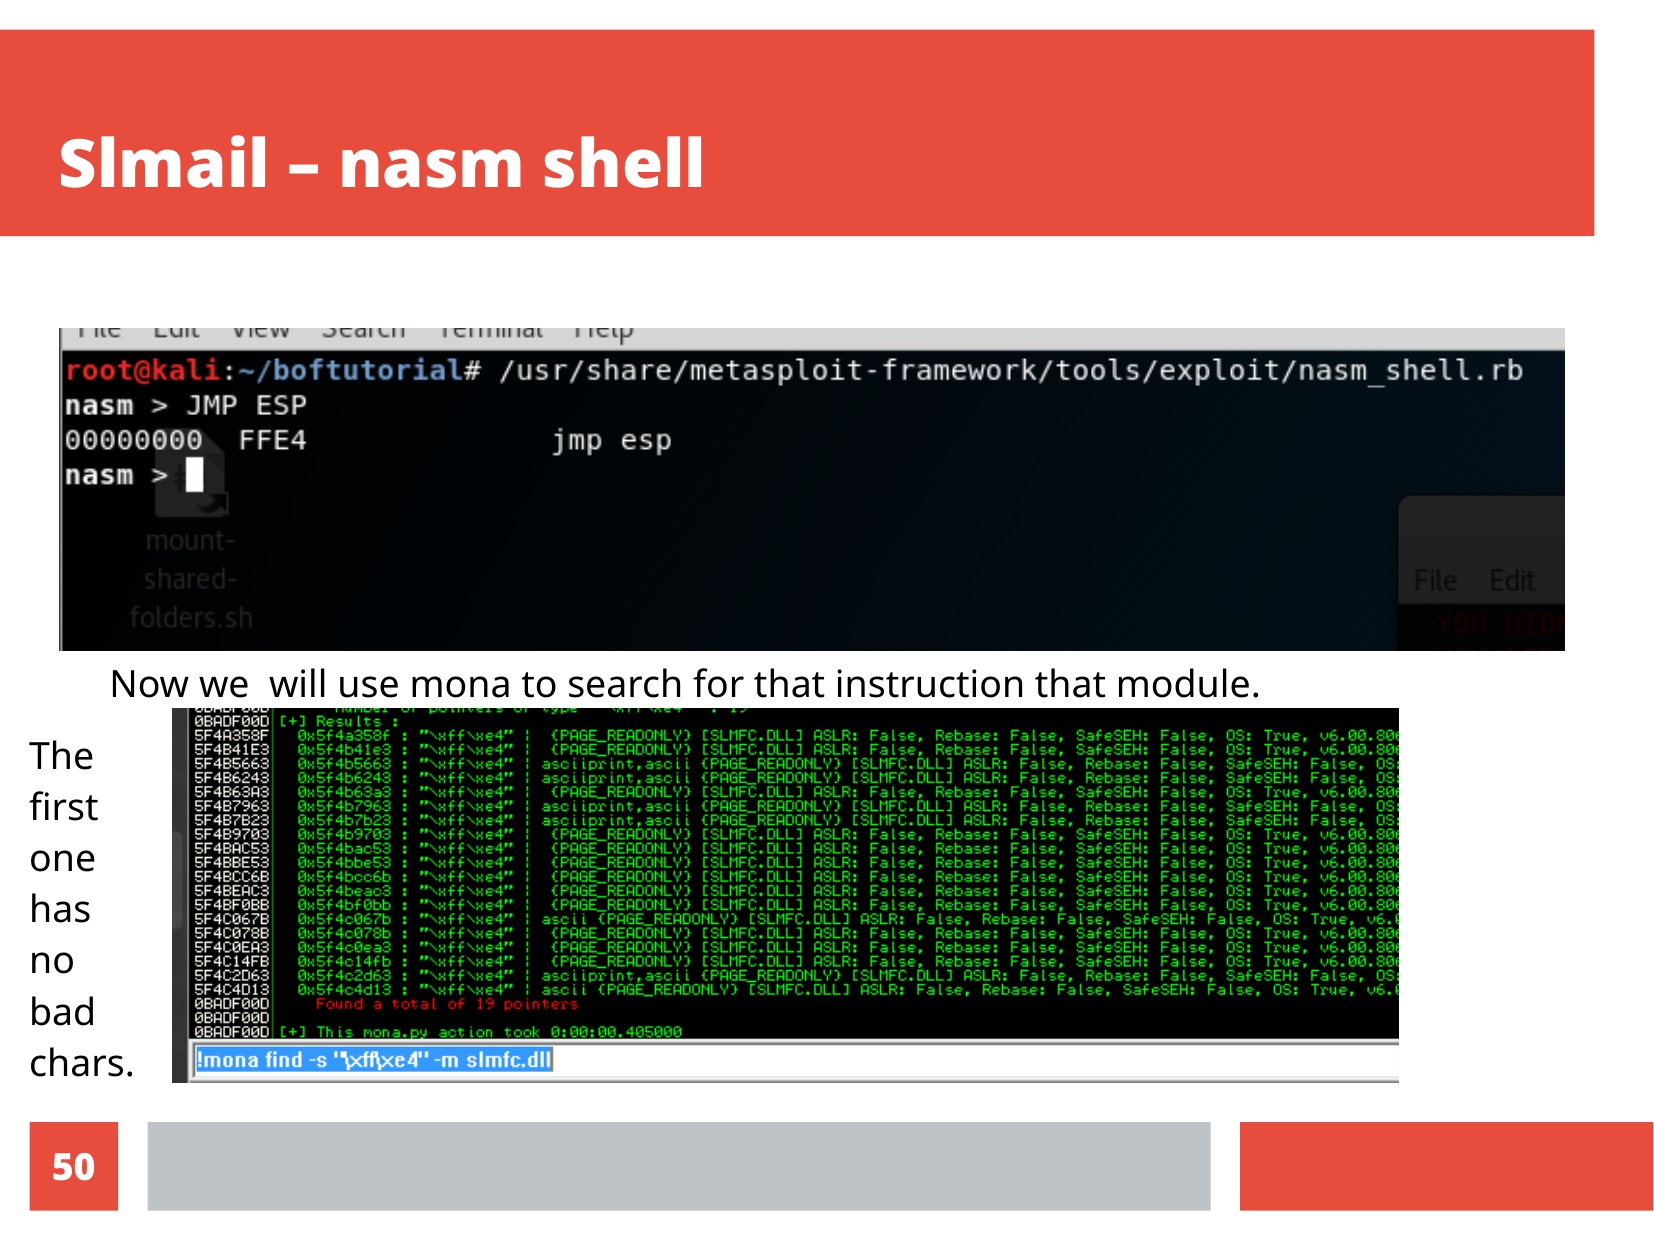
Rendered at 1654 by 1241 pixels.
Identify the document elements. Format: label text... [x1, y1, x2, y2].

title Slmail – nasm shell [59, 59, 1595, 207]
text_box The first one has no bad chars. [14, 722, 160, 1042]
picture [59, 328, 1565, 651]
text_box Now we will use mona to search for that instruction that module. [94, 650, 1497, 709]
picture [172, 708, 1399, 1083]
